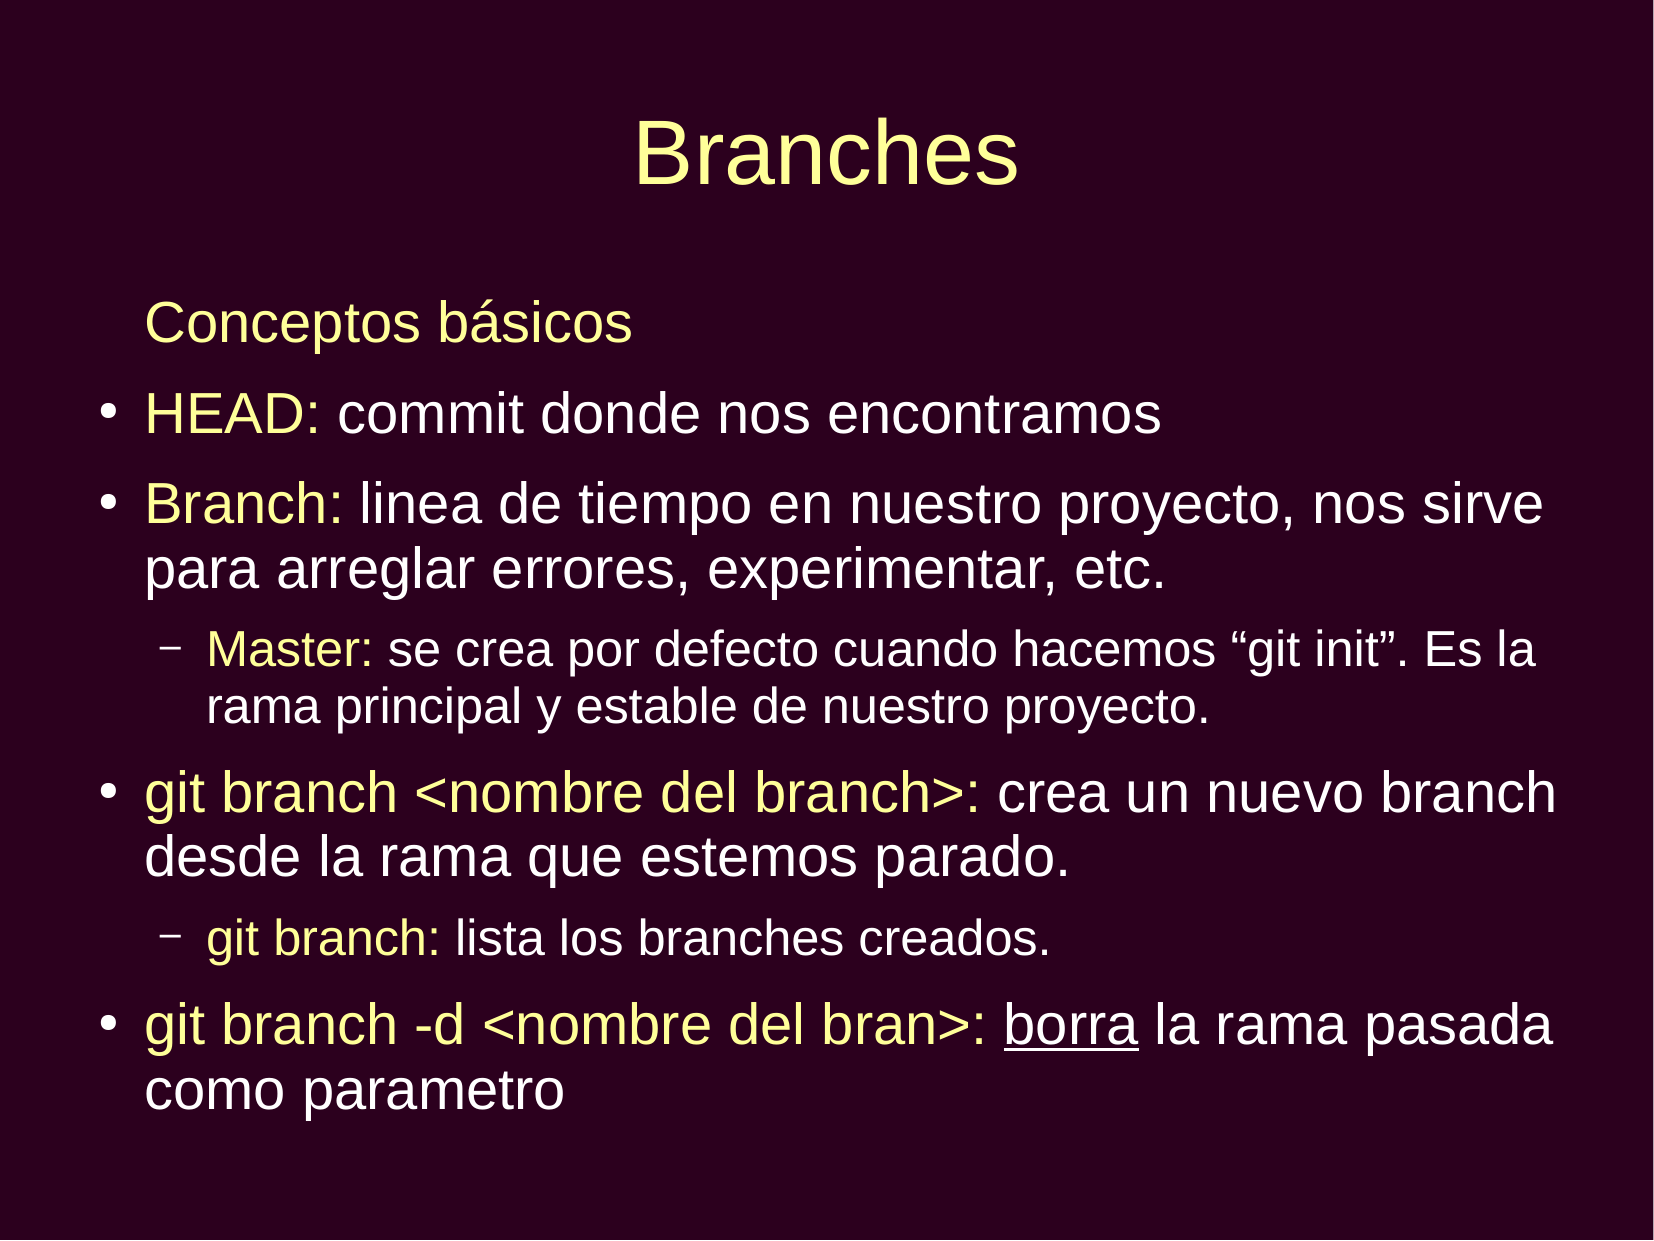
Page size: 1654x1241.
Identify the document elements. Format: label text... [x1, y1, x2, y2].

list Conceptos básicos HEAD: commit donde nos encontramos Branch: linea de tiempo en nuestro proyecto, nos sirve para arreglar errores, experimentar, etc. Master: se crea por defecto cuando hacemos “git init”. Es la rama principal y estable de nuestro proyecto. git branch <nombre del branch>: crea un nuevo branch desde la rama que estemos parado. git branch: lista los branches creados. git branch -d <nombre del bran>: borra la rama pasada como parametro [82, 290, 1571, 1134]
title Branches [82, 49, 1571, 257]
